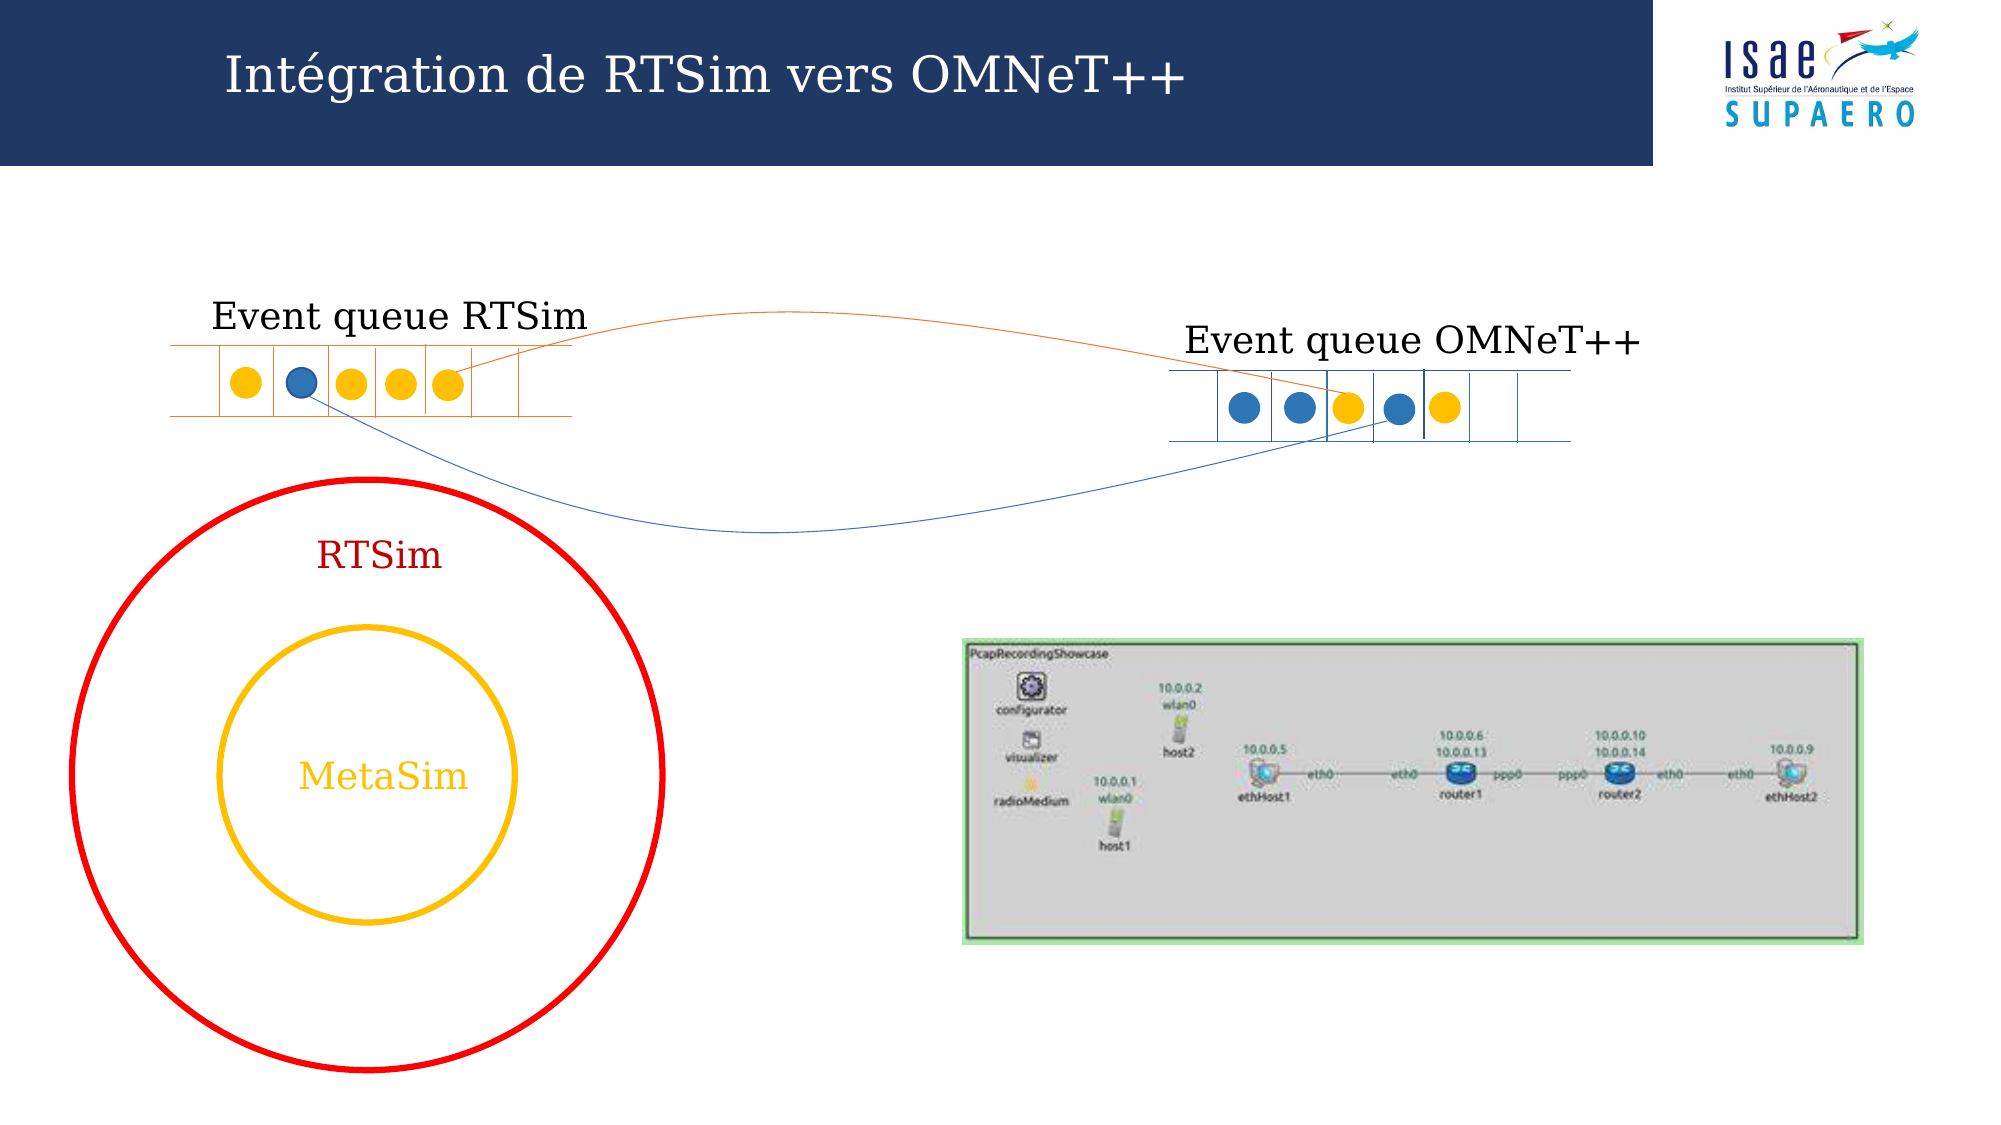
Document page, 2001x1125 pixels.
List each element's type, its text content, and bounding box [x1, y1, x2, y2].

text_box [1285, 393, 1315, 423]
text_box [1430, 392, 1460, 423]
text_box [1384, 394, 1415, 425]
text_box [0, 0, 1653, 165]
text_box MetaSim [283, 744, 455, 806]
text_box Event queue OMNeT++ [1168, 360, 1214, 369]
text_box Event queue RTSim [196, 284, 541, 346]
text_box Event queue OMNeT++ [1168, 308, 1587, 369]
text_box [433, 370, 463, 401]
text_box RTSim [301, 523, 437, 584]
text_box [386, 369, 416, 400]
picture [962, 638, 1864, 945]
text_box [1333, 393, 1364, 423]
text_box [286, 368, 317, 398]
text_box Intégration de RTSim vers OMNeT++ [59, 35, 1611, 111]
text_box [231, 368, 261, 398]
text_box [1229, 393, 1260, 423]
picture [1653, 0, 2000, 169]
text_box [336, 369, 367, 400]
